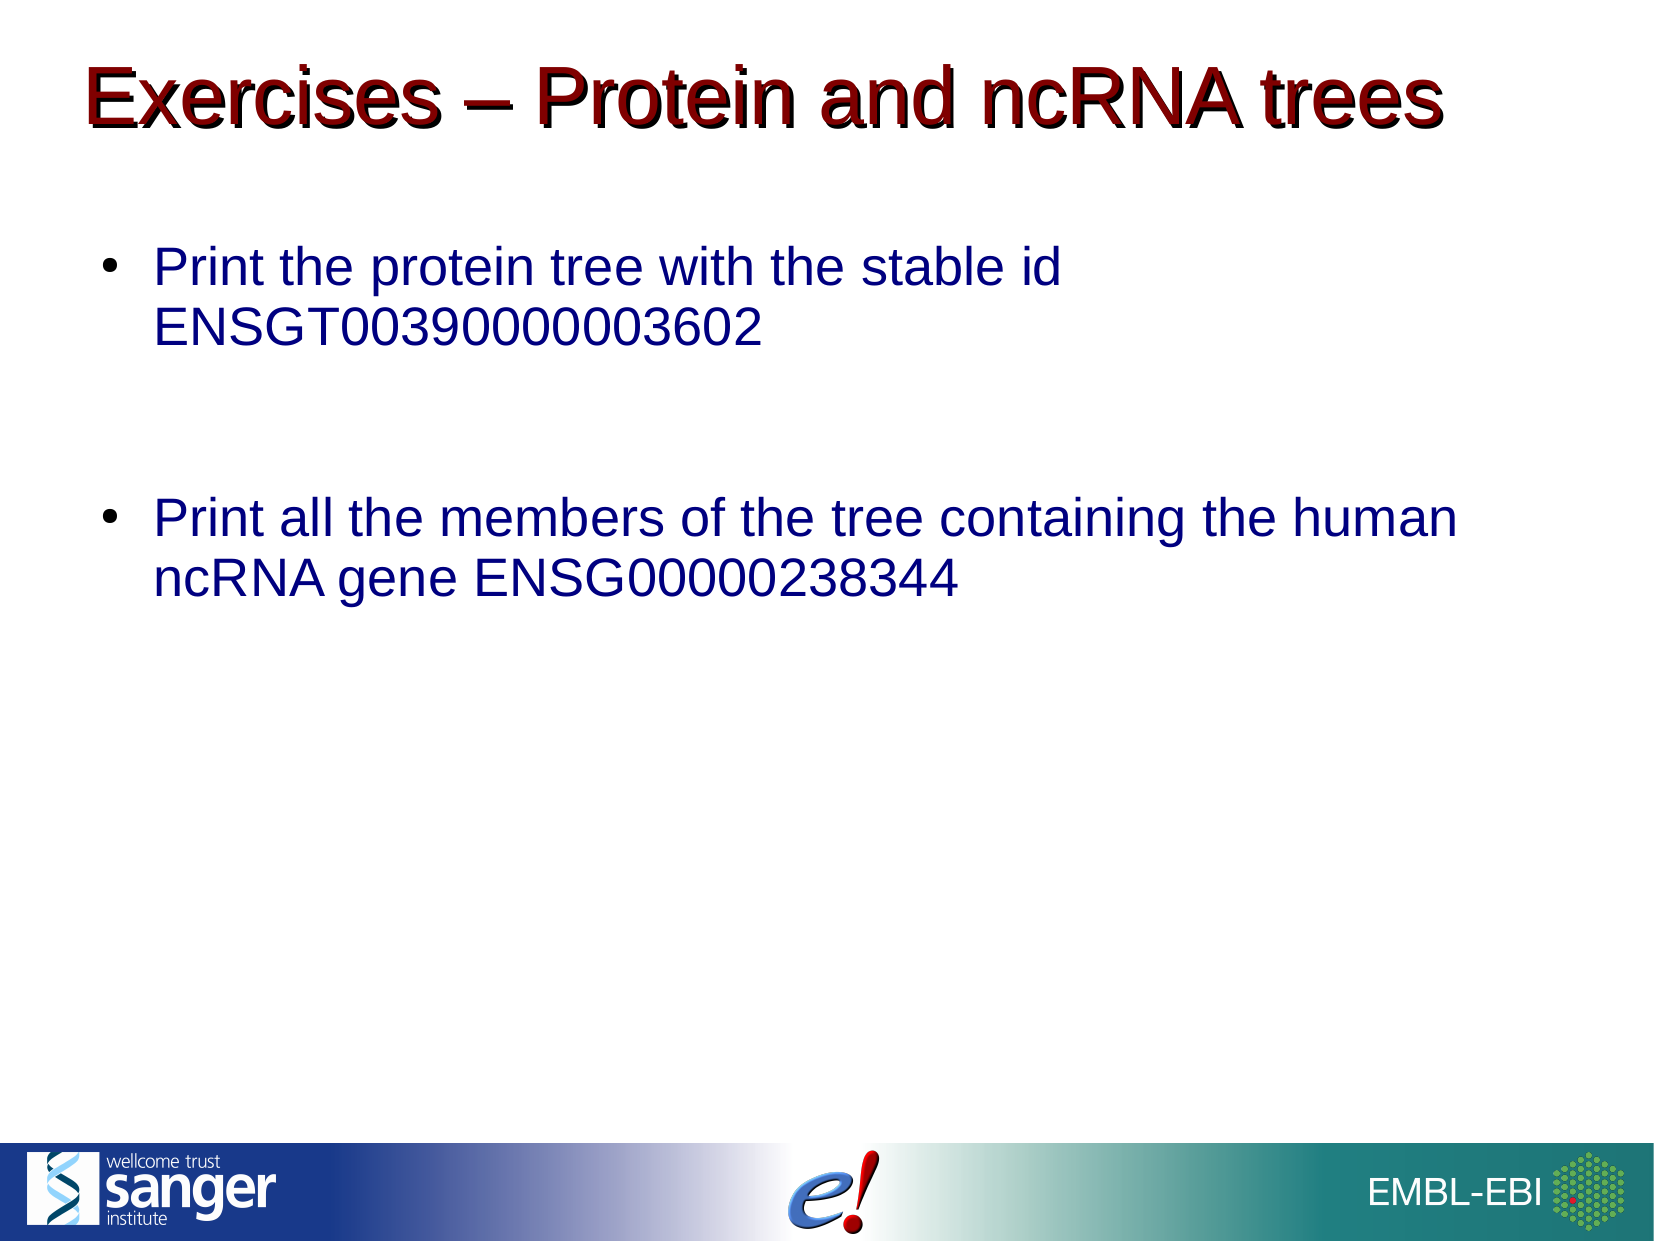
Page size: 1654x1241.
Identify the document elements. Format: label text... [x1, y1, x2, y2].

title Exercises – Protein and ncRNA trees [82, 49, 1571, 257]
list Print the protein tree with the stable id ENSGT00390000003602 Print all the members of the tree containing the human ncRNA gene ENSG00000238344 [82, 236, 1512, 963]
picture [0, 1143, 1654, 1241]
